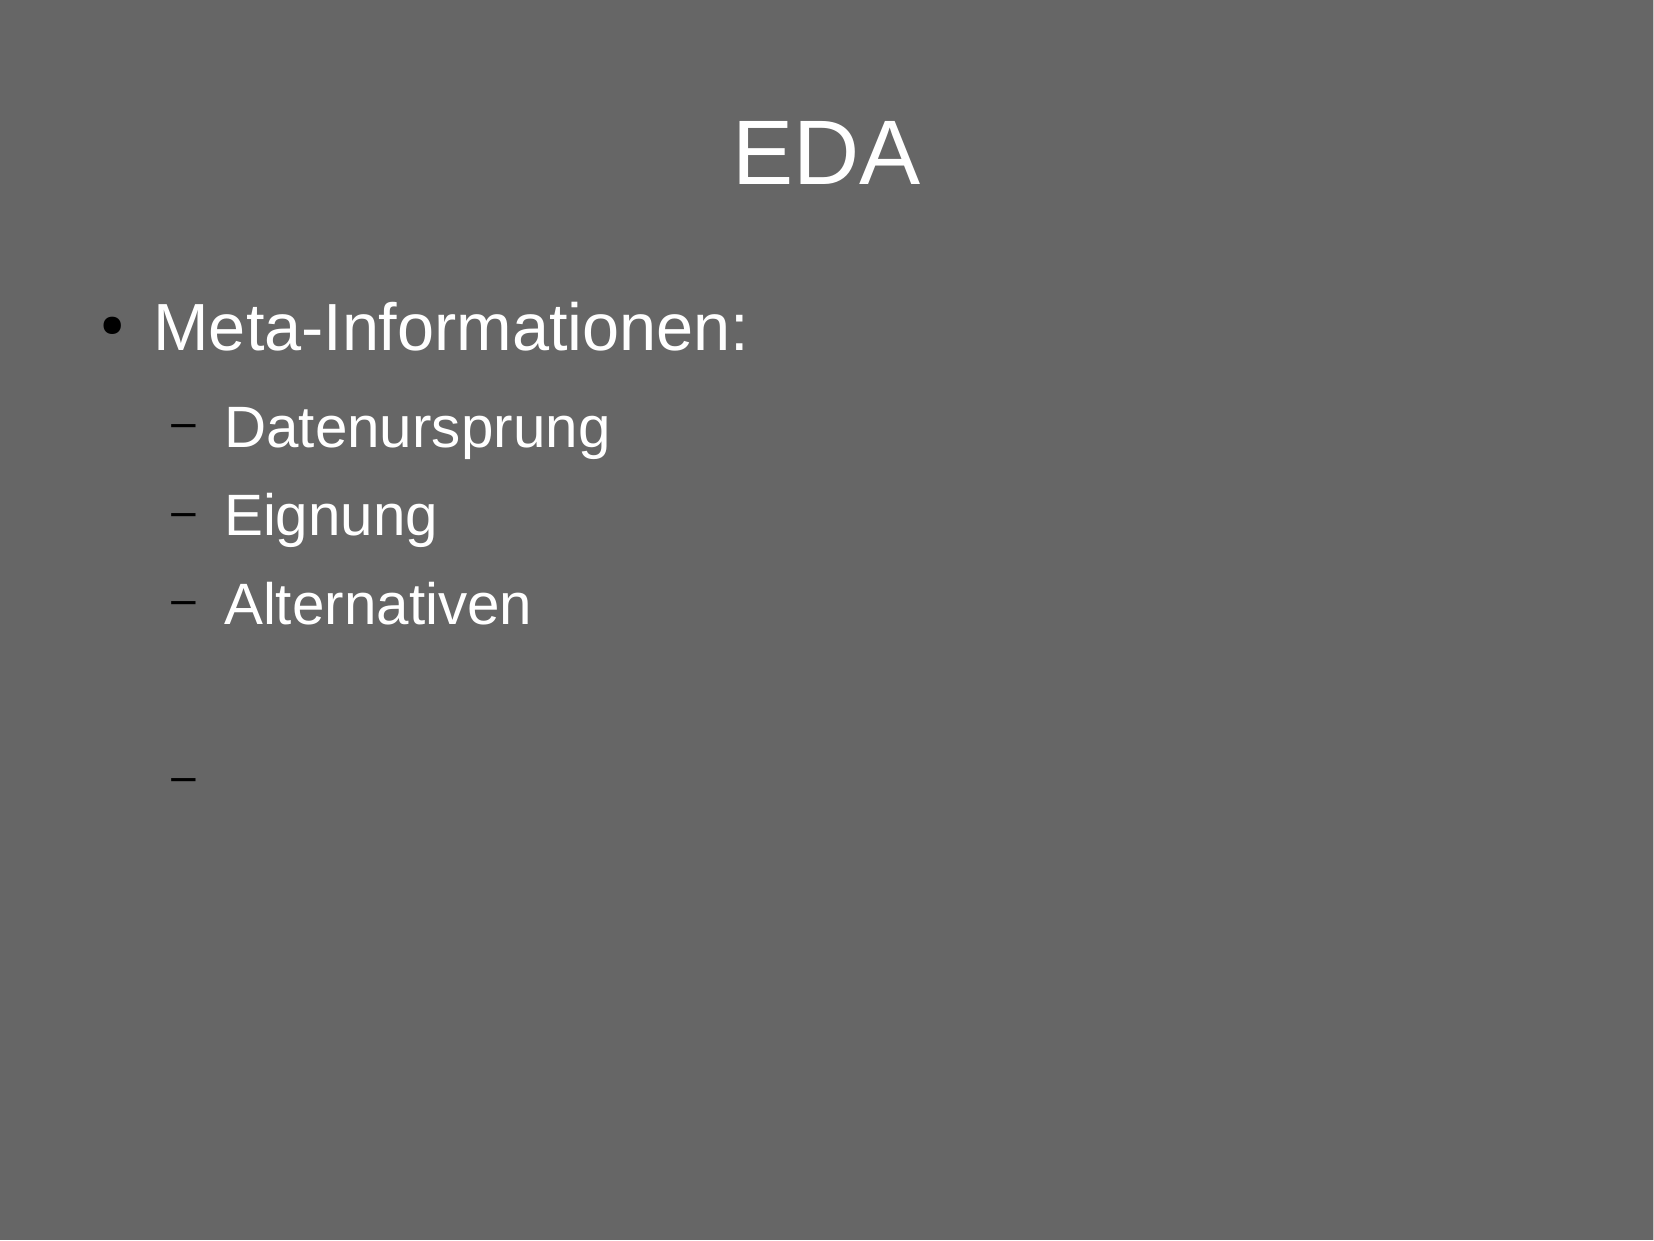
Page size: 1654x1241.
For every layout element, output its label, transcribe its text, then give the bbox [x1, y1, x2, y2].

title EDA [82, 49, 1571, 257]
list Meta-Informationen: Datenursprung Eignung Alternativen [82, 290, 1571, 1109]
